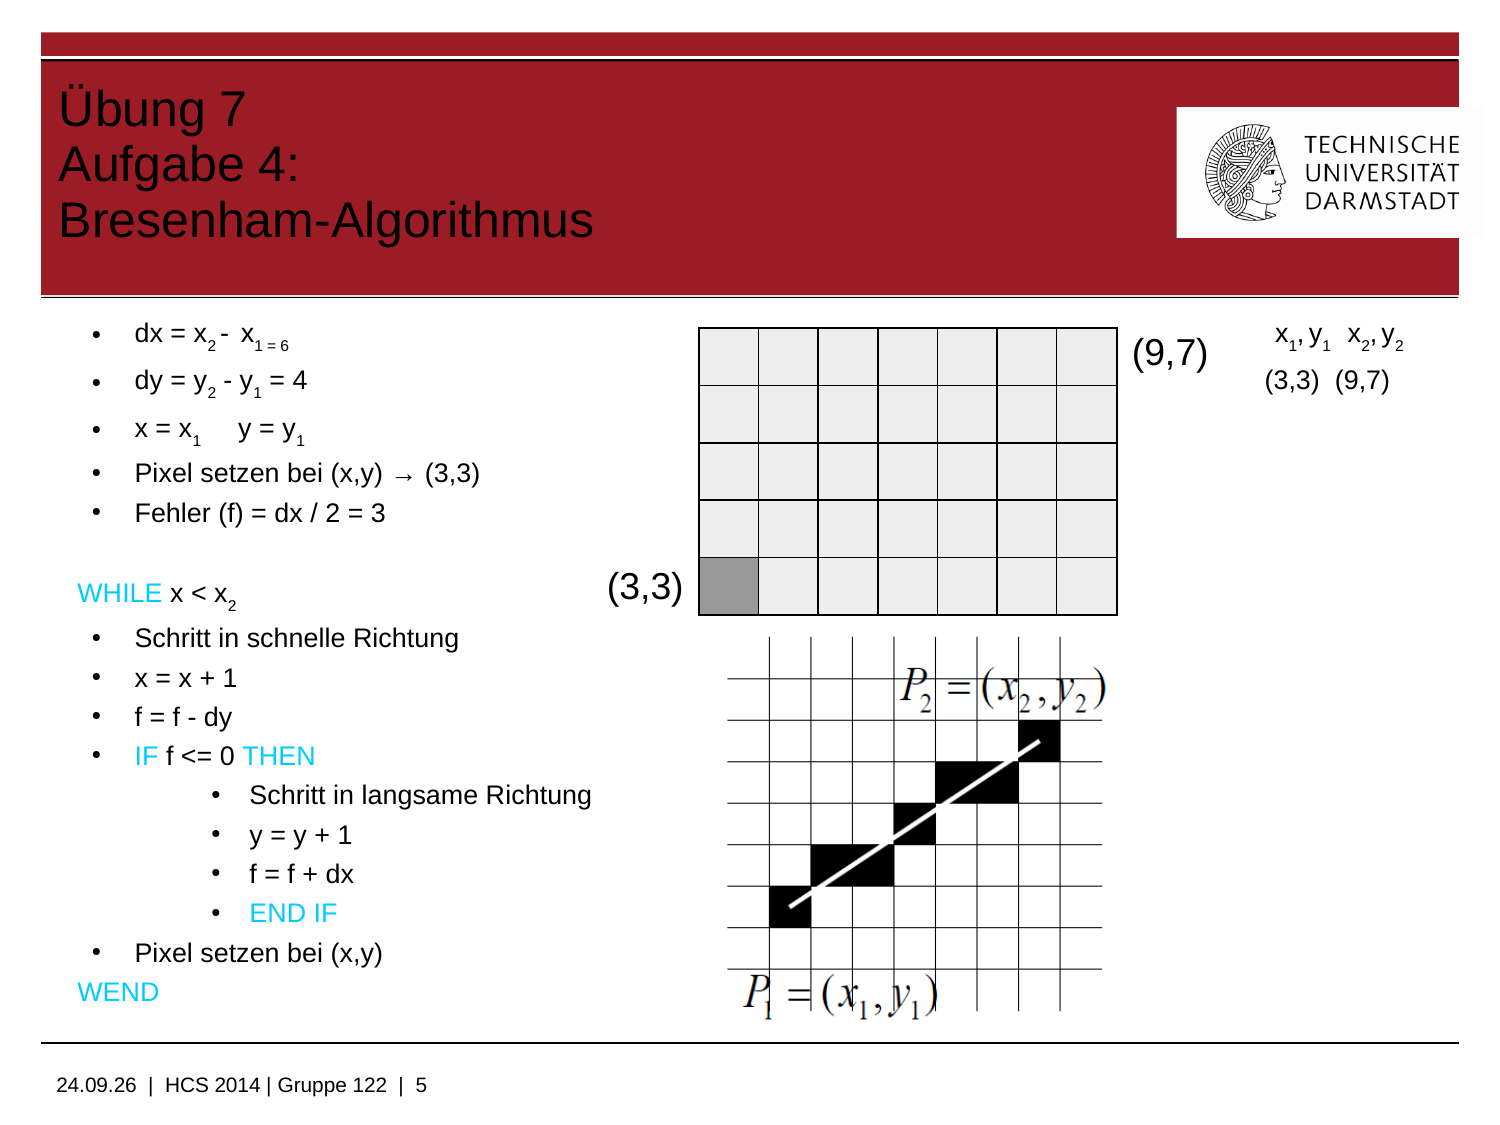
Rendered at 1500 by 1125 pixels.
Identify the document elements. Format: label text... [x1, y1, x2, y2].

title Übung 7 Aufgabe 4: Bresenham-Algorithmus [58, 80, 1149, 249]
table_cell [819, 444, 877, 499]
table_cell [998, 386, 1056, 442]
table_cell [700, 501, 758, 557]
table_cell [700, 444, 758, 499]
table_cell [938, 558, 996, 614]
table_cell [938, 501, 996, 557]
table_cell [819, 386, 877, 442]
table_cell [819, 501, 877, 557]
table_cell [998, 444, 1056, 499]
table_cell [938, 386, 996, 442]
table_cell [1057, 501, 1116, 557]
table_cell [998, 558, 1056, 614]
list dx = x2 - x1 = 6 x1, y1 x2, y2 dy = y2 - y1 = 4 (3,3) (9,7) x = x1 y = y1 Pixel setzen bei (x,y) → (3,3) Fehler (f) = dx / 2 = 3 WHILE x < x2 Schritt in schnelle Richtung x = x + 1 f = f - dy IF f <= 0 THEN Schritt in langsame Richtung y = y + 1 f = f + dx END IF Pixel setzen bei (x,y) WEND [77, 307, 1456, 1021]
table_cell [879, 386, 937, 442]
picture [1176, 107, 1484, 238]
table_cell [879, 444, 937, 499]
table_cell [998, 501, 1056, 557]
table_cell [1057, 386, 1116, 442]
table_header [938, 329, 996, 385]
table_cell [700, 386, 758, 442]
table_cell [759, 386, 817, 442]
table_cell [759, 444, 817, 499]
table_cell [879, 501, 937, 557]
table_cell [759, 501, 817, 557]
text_box (9,7) [1117, 323, 1224, 381]
table_header [998, 329, 1056, 385]
table_header [879, 329, 937, 385]
table_cell [938, 444, 996, 499]
table_header [819, 329, 877, 385]
table_cell [879, 558, 937, 614]
table_cell [1057, 444, 1116, 499]
table_header [1057, 329, 1116, 385]
picture [690, 614, 1126, 1036]
table_header [759, 329, 817, 385]
table_cell [1057, 558, 1116, 614]
text_box (3,3) [592, 558, 699, 616]
table_cell [819, 558, 877, 614]
table_cell [759, 558, 817, 614]
table_cell [700, 558, 758, 614]
table_header [700, 329, 758, 385]
